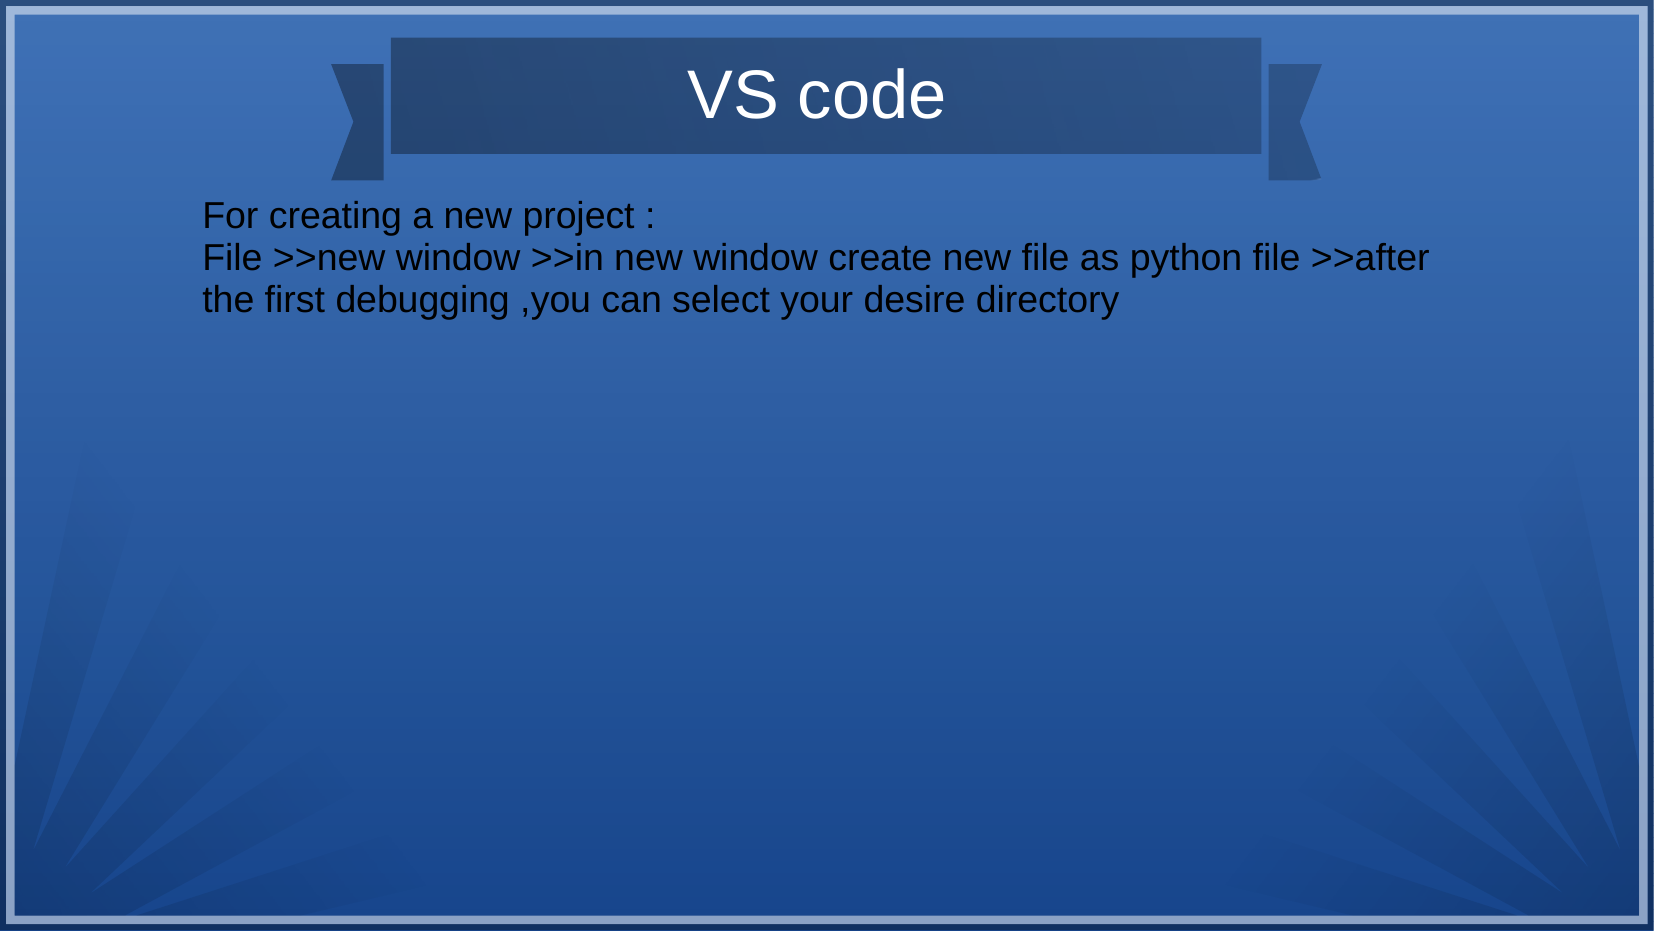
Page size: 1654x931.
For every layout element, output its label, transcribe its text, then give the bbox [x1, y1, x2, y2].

title VS code [389, 35, 1264, 154]
text_box For creating a new project : File >>new window >>in new window create new file as python file >>after the first debugging ,you can select your desire directory [187, 187, 1463, 413]
